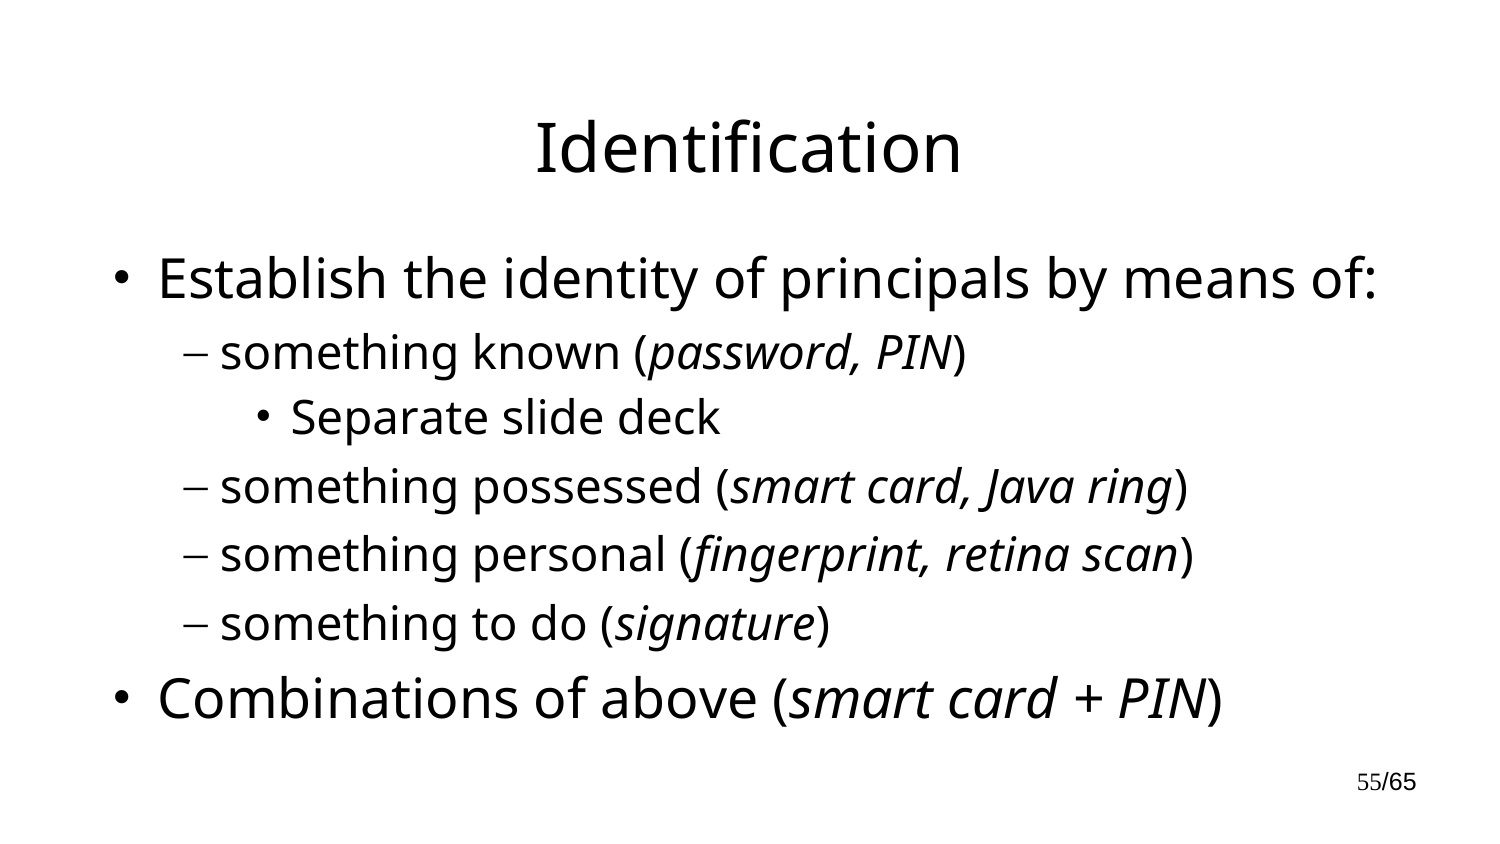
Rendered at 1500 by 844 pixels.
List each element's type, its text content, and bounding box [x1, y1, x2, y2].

list Establish the identity of principals by means of: something known (password, PIN) Separate slide deck something possessed (smart card, Java ring) something personal (fingerprint, retina scan) something to do (signature) Combinations of above (smart card + PIN) [112, 243, 1388, 751]
title Identification [112, 74, 1388, 216]
